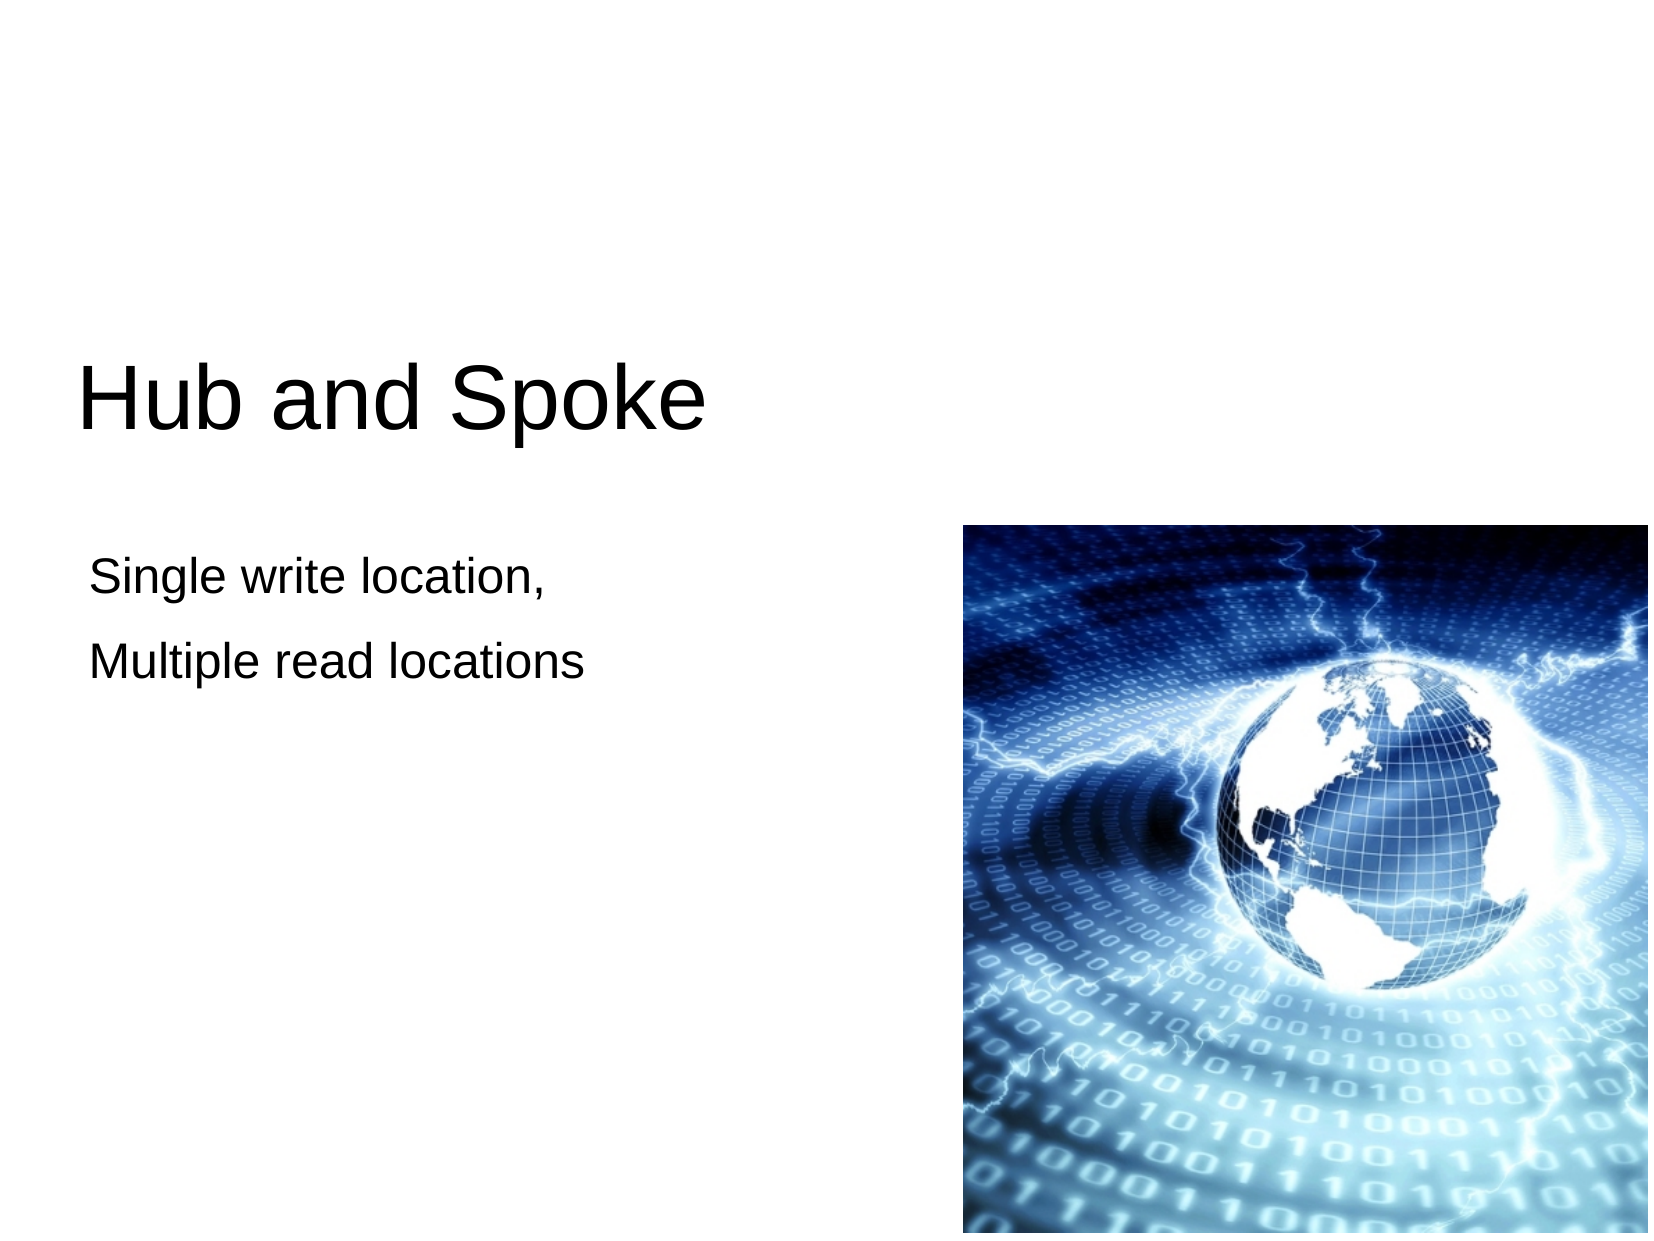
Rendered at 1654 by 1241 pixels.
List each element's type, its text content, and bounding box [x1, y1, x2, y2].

title Hub and Spoke [76, 301, 1613, 494]
picture [963, 525, 1648, 1233]
list Single write location, Multiple read locations [88, 548, 1388, 690]
